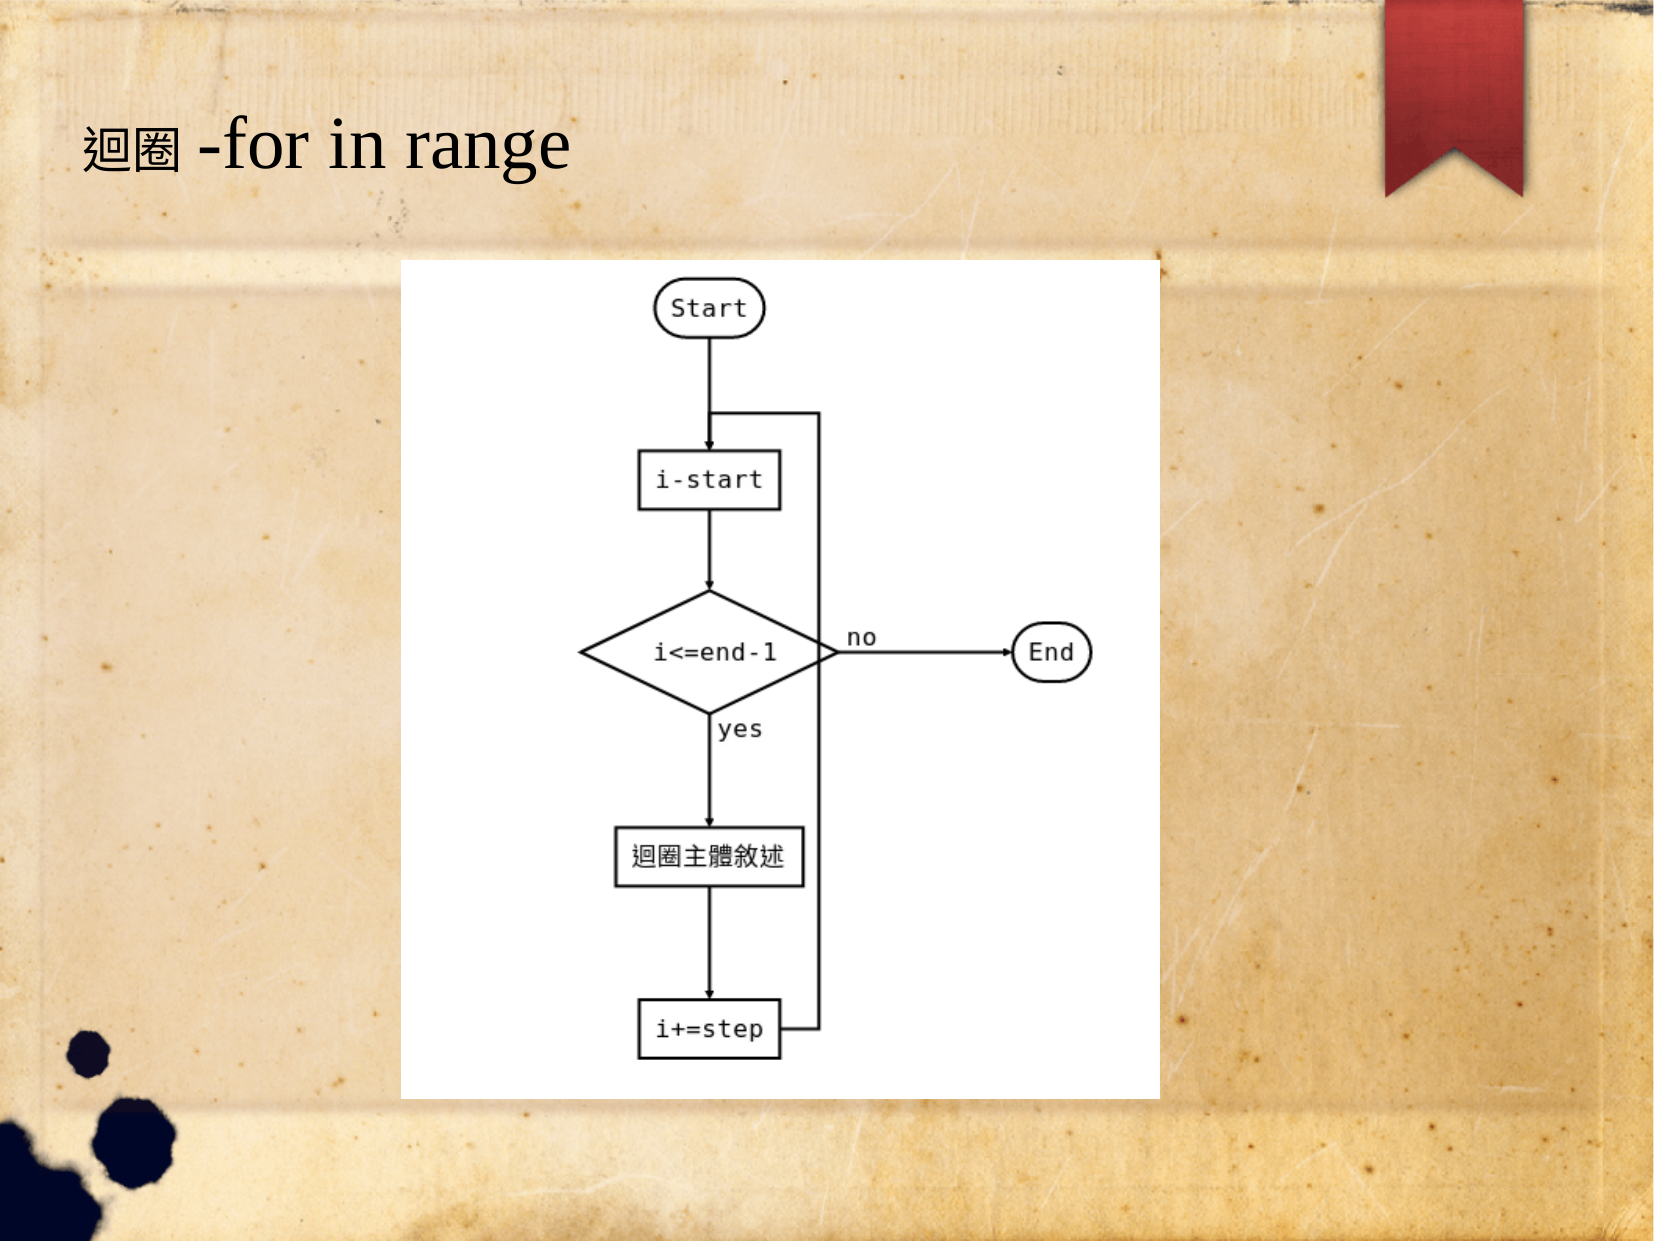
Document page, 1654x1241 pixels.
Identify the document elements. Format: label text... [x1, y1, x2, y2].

picture [0, 0, 1654, 1241]
title 迴圈-for in range [82, 49, 1347, 237]
